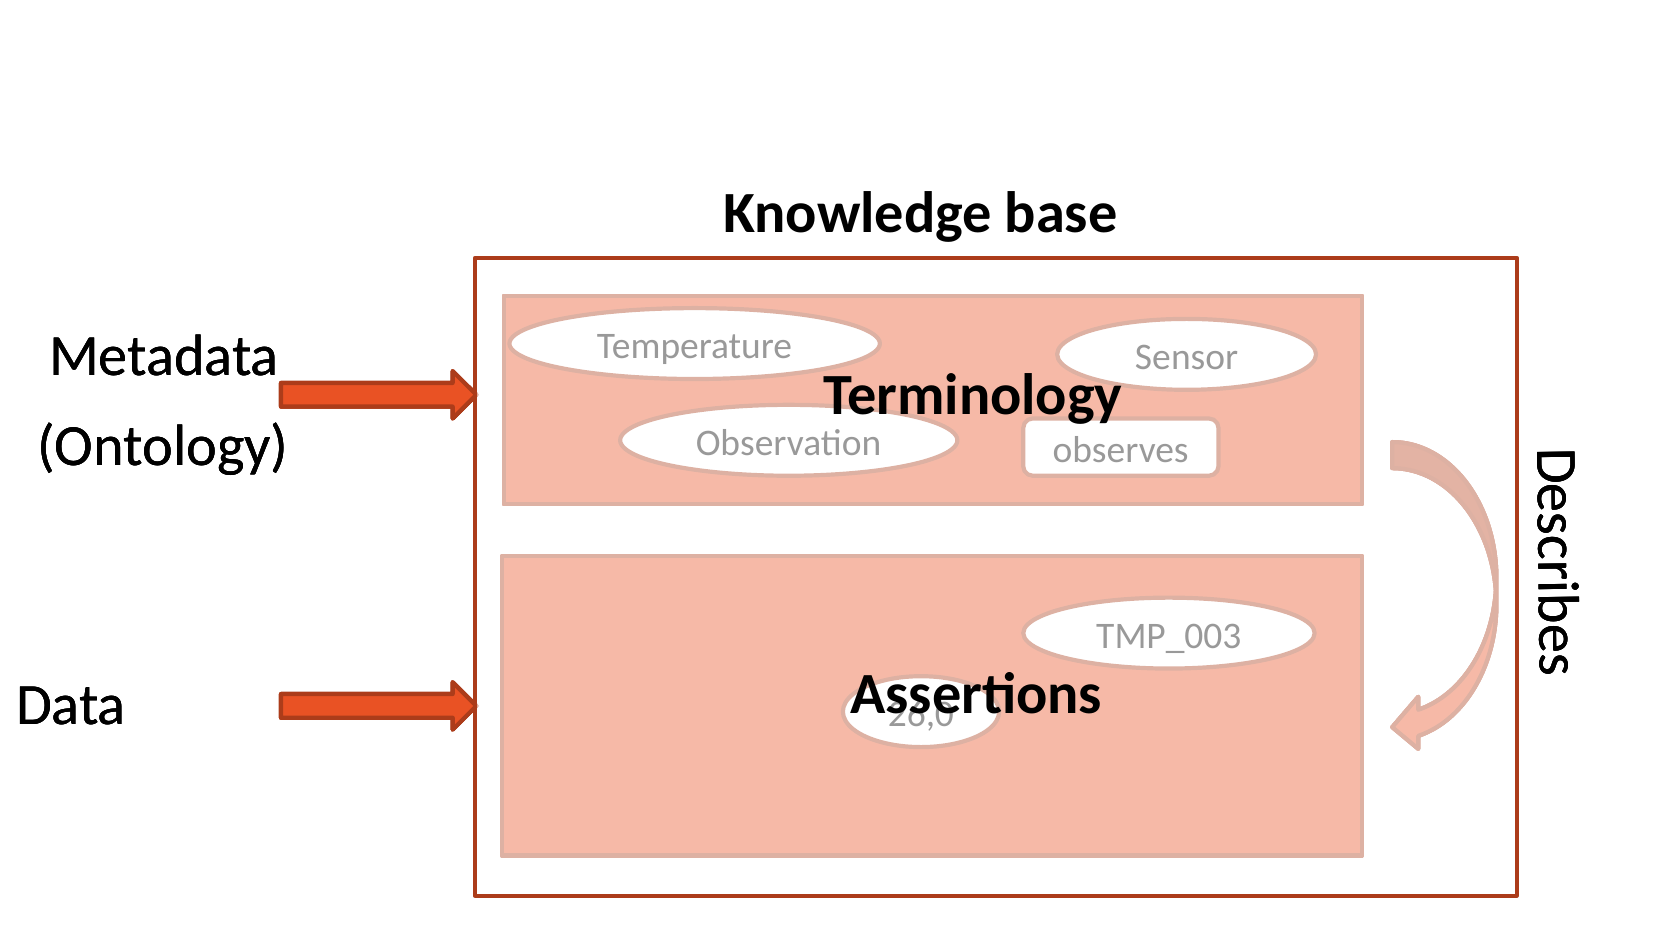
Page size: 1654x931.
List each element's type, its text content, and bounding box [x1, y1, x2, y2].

text_box Assertions [546, 647, 1407, 733]
text_box (Ontology) [0, 399, 326, 485]
text_box [281, 257, 1517, 896]
text_box Terminology [543, 349, 1403, 434]
text_box Describes [1517, 398, 1607, 726]
text_box Metadata [1, 310, 327, 395]
text_box Data [1, 658, 327, 744]
text_box Knowledge base [708, 166, 1363, 252]
